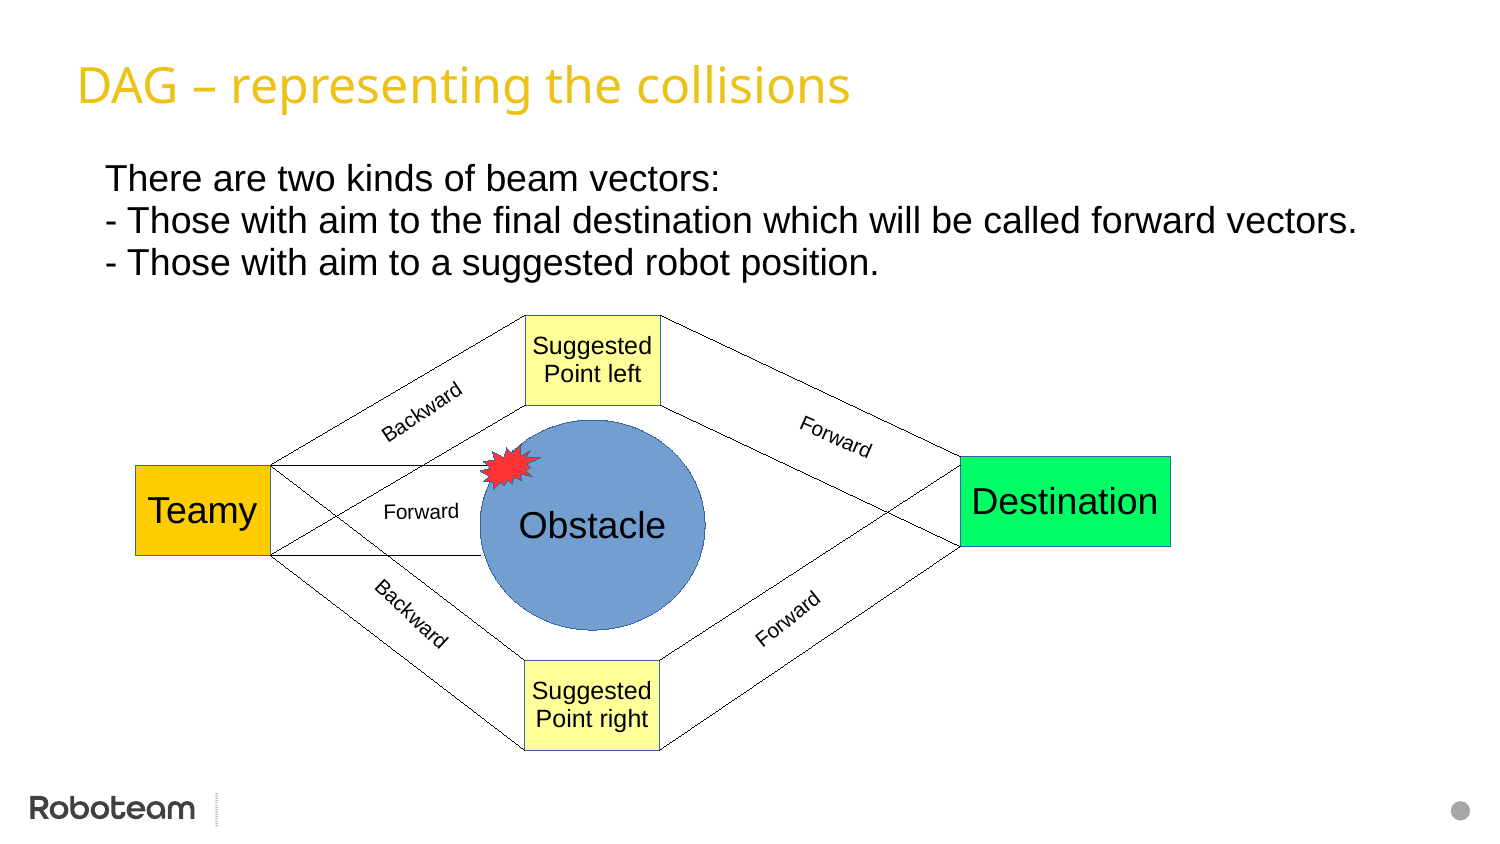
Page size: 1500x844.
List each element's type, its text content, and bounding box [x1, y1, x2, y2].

text_box Backward [361, 348, 517, 481]
text_box Forward [734, 549, 883, 686]
text_box There are two kinds of beam vectors: - Those with aim to the final destination which will be called forward vectors. - Those with aim to a suggested robot position. [90, 150, 1381, 331]
text_box [480, 444, 541, 490]
text_box Suggested Point right [524, 660, 660, 751]
title DAG – representing the collisions [61, 45, 1412, 127]
text_box Suggested Point left [525, 315, 661, 406]
text_box Forward [770, 399, 924, 512]
text_box Backward [338, 559, 488, 704]
text_box Forward [368, 490, 511, 556]
text_box Destination [960, 456, 1171, 547]
text_box Teamy [135, 465, 271, 556]
text_box Obstacle [484, 420, 706, 631]
